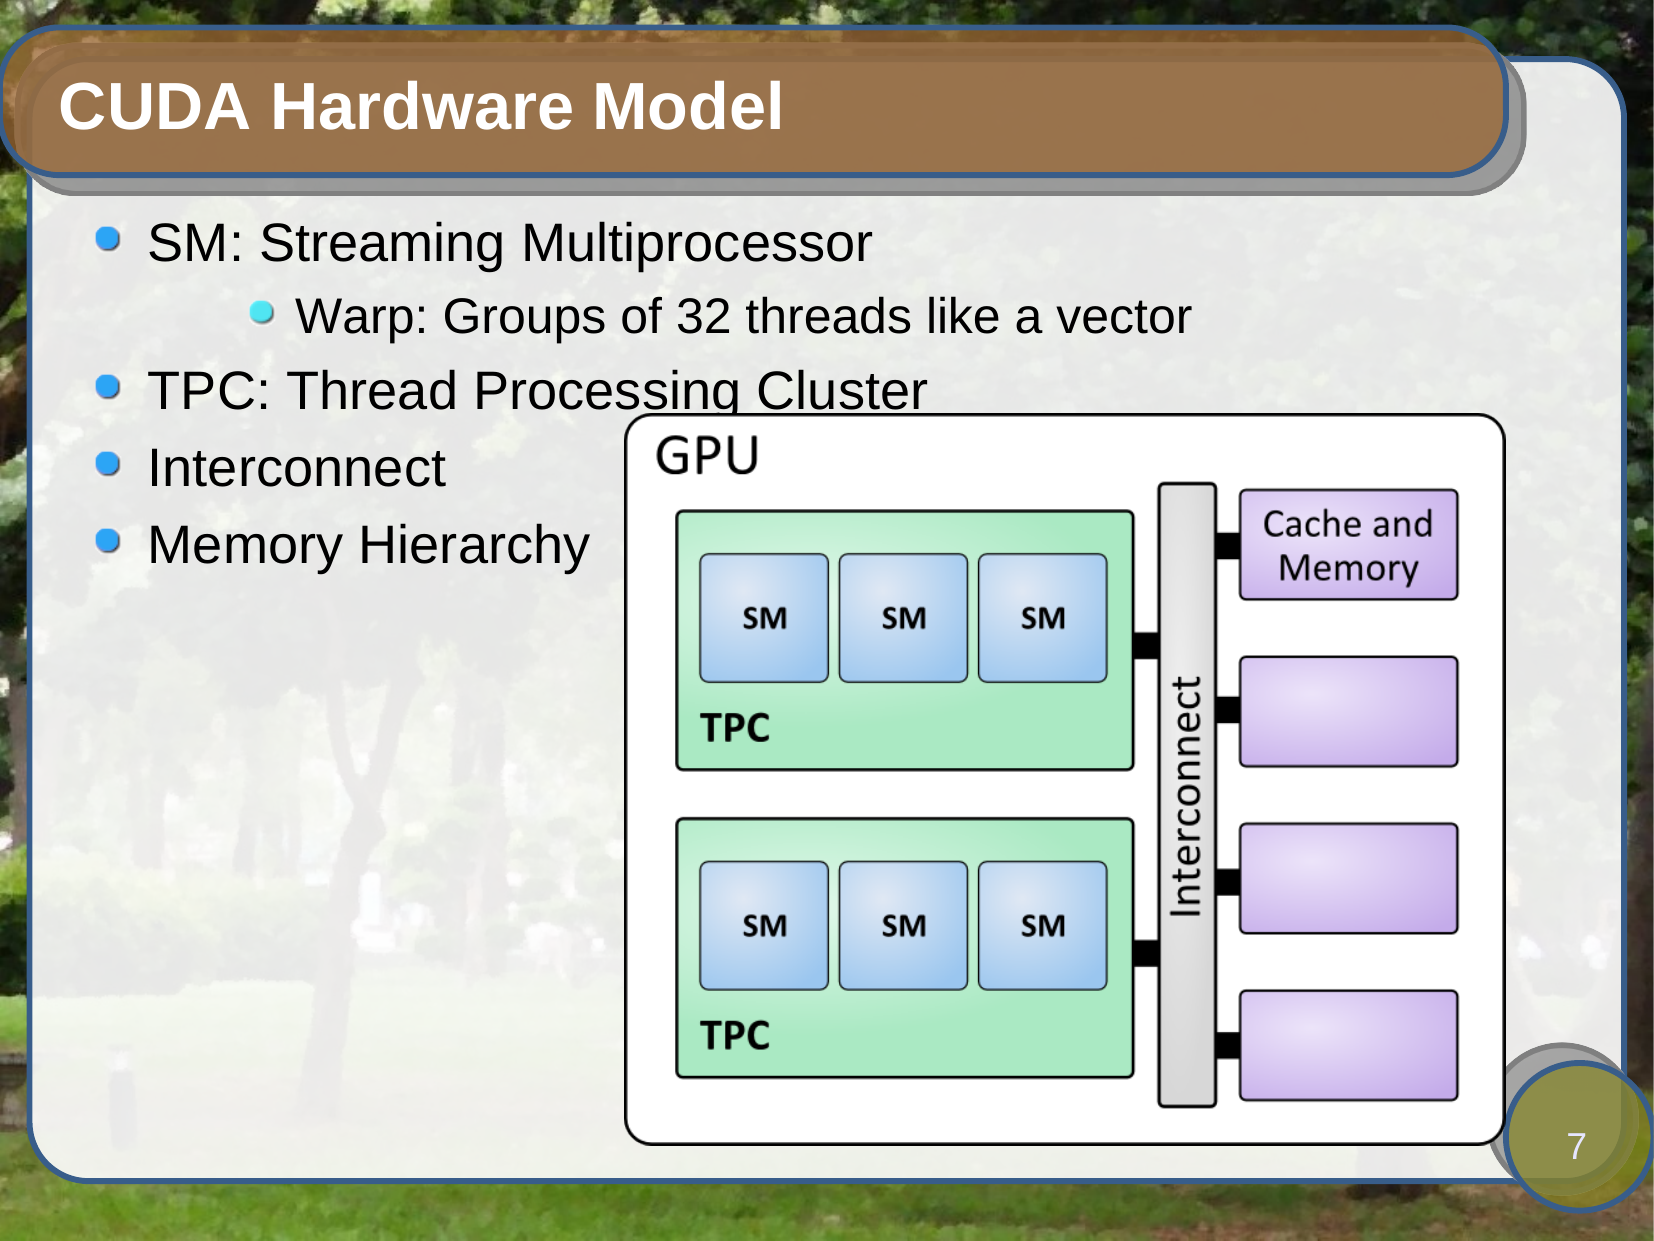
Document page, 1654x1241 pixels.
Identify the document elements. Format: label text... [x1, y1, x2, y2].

title CUDA Hardware Model [59, 36, 1447, 170]
text_box [1529, 1122, 1625, 1179]
picture [624, 413, 1506, 1146]
list SM: Streaming Multiprocessor Warp: Groups of 32 threads like a vector TPC: Thread Processing Cluster Interconnect Memory Hierarchy [59, 206, 1595, 1137]
